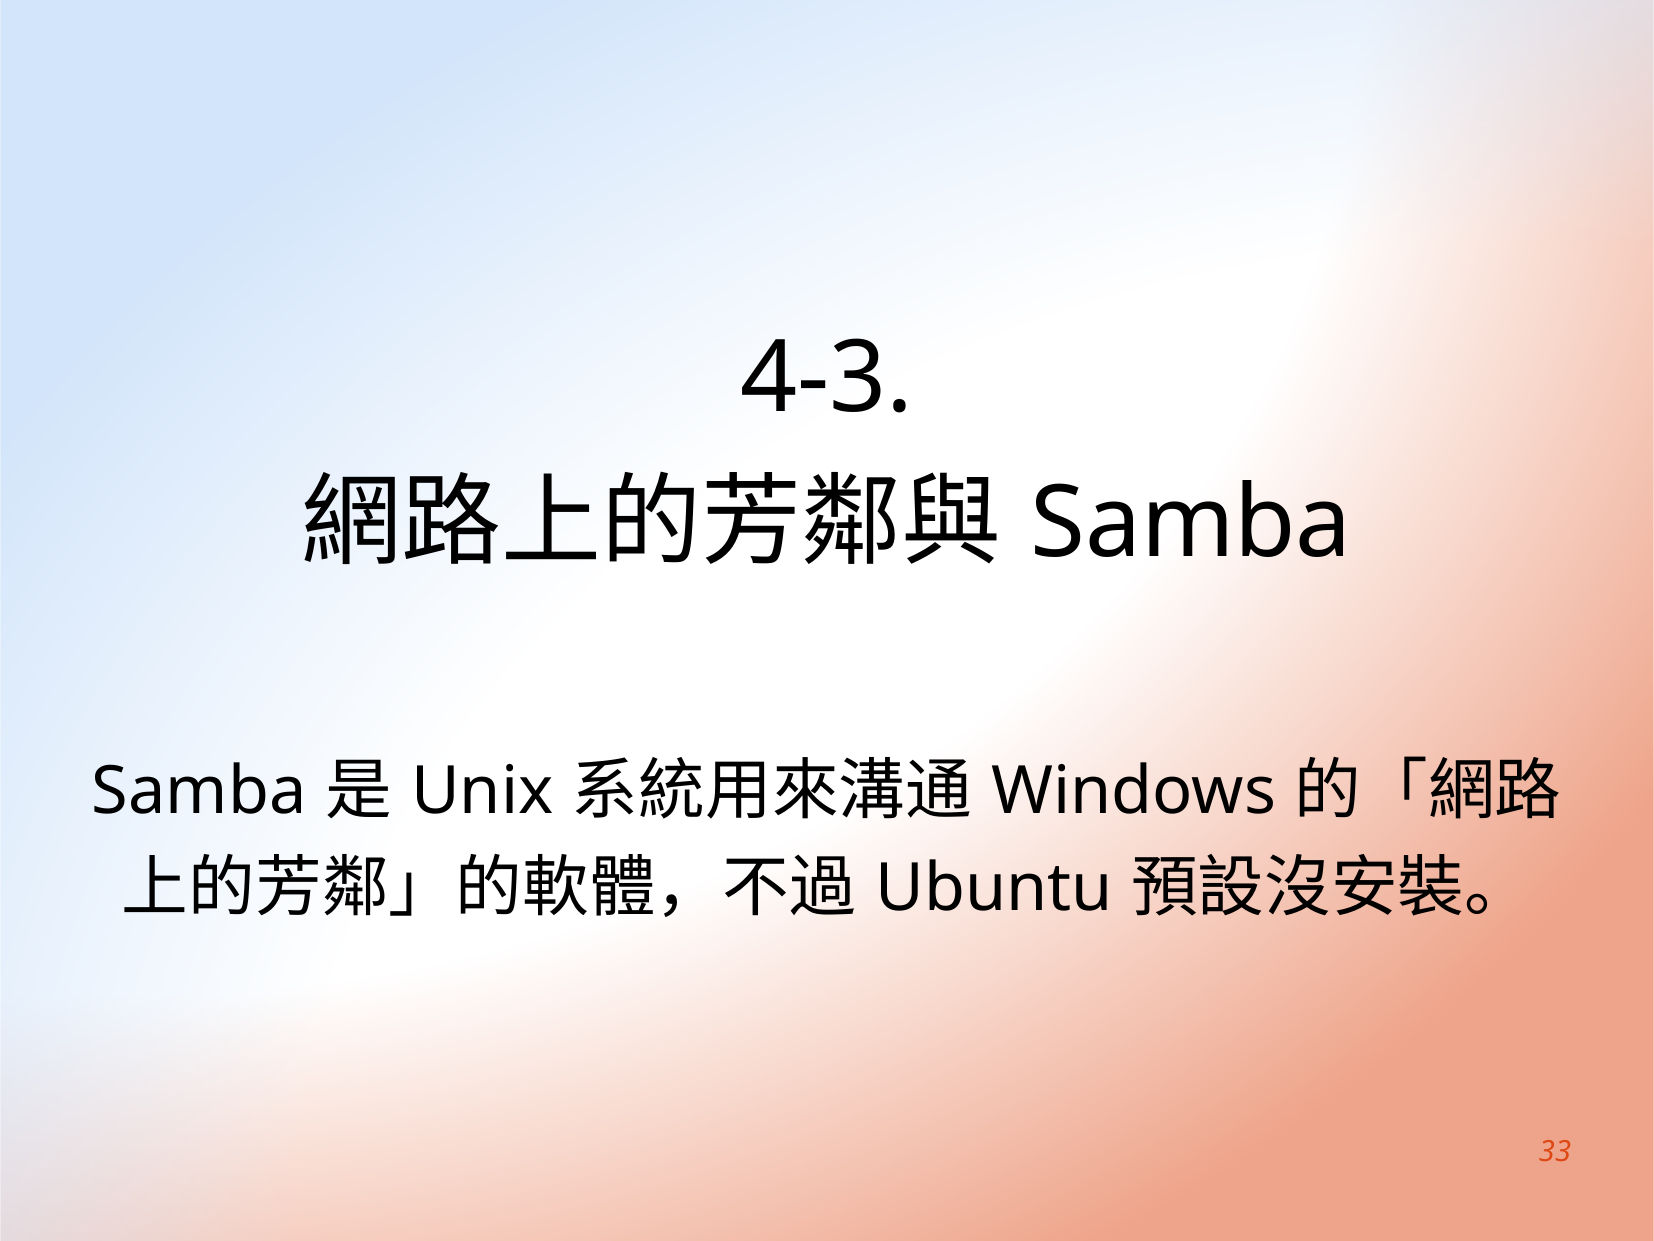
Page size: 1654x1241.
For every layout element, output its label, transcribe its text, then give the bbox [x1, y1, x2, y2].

picture [0, 0, 1654, 1241]
subtitle 4-3. 網路上的芳鄰與Samba Samba是Unix系統用來溝通Windows的「網路上的芳鄰」的軟體，不過Ubuntu預設沒安裝。 [82, 49, 1571, 1186]
